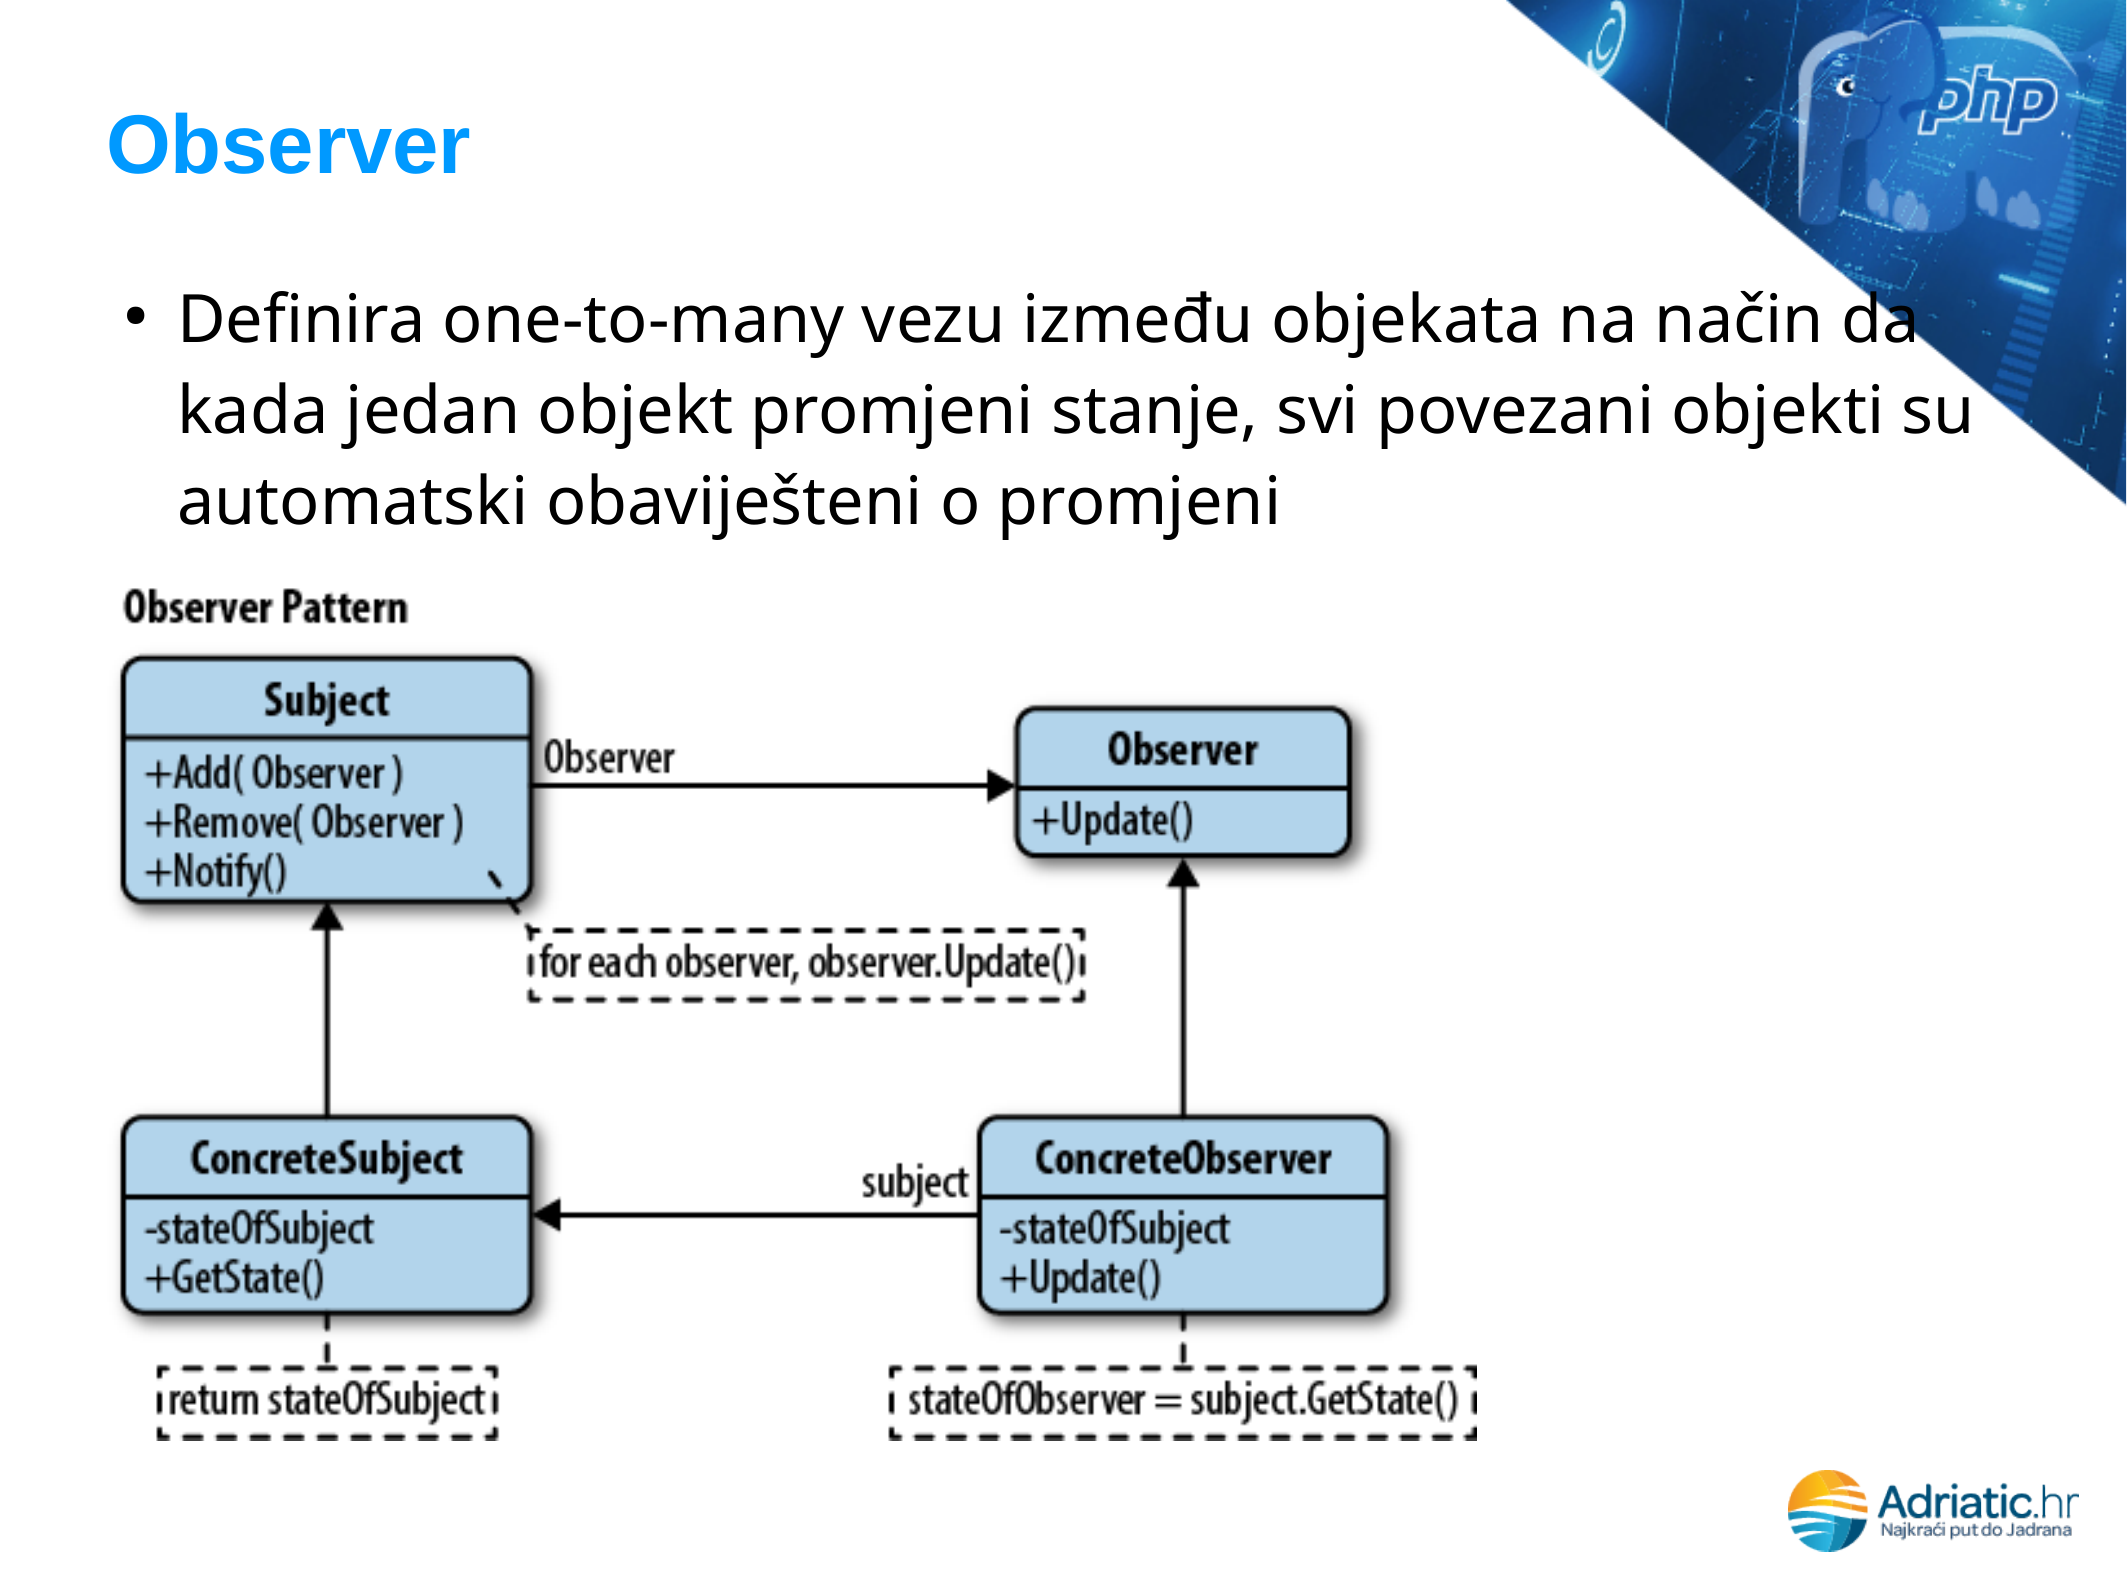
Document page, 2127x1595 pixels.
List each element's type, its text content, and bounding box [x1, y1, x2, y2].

picture [1788, 1470, 2079, 1552]
picture [1505, 0, 2127, 625]
list Definira one-to-many vezu između objekata na način da kada jedan objekt promjeni stanje, svi povezani objekti su automatski obaviješteni o promjeni [106, 271, 1985, 1453]
title Observer [106, 70, 1630, 219]
picture [106, 582, 1477, 1441]
